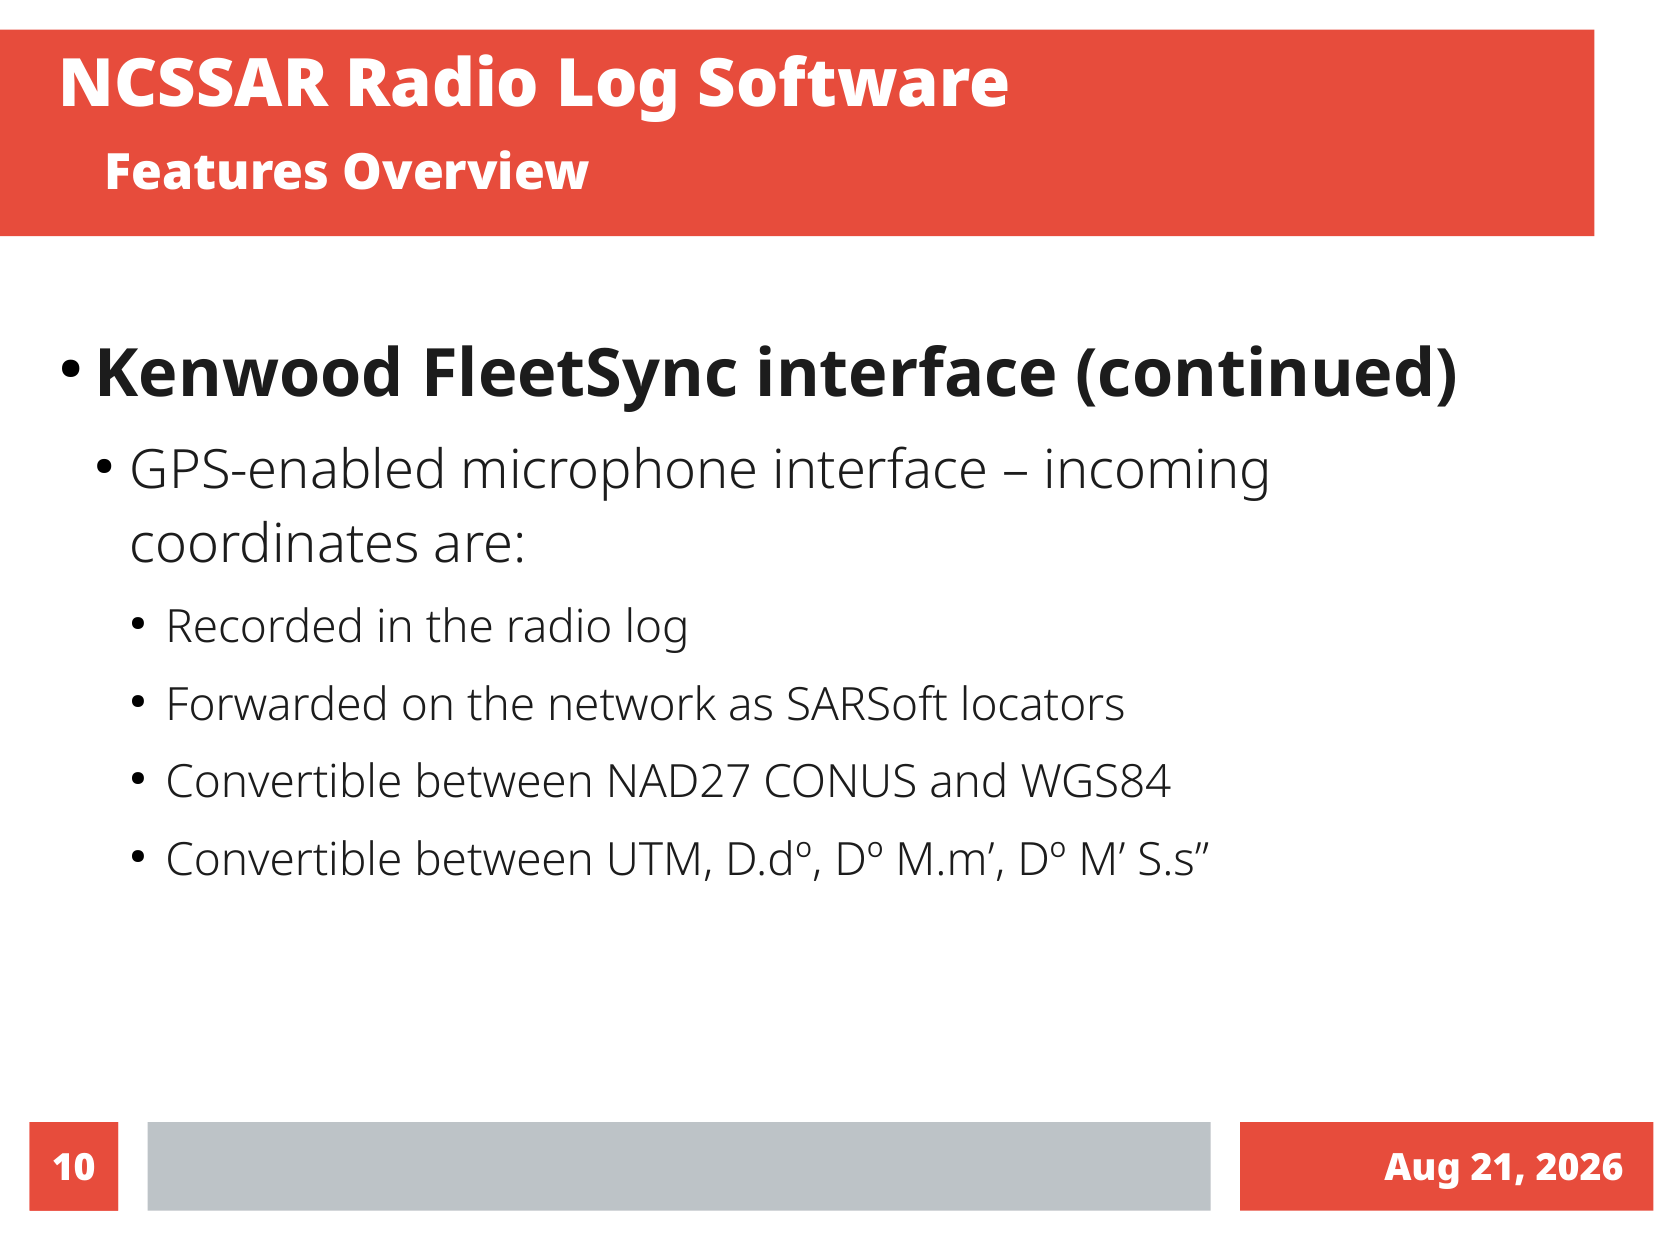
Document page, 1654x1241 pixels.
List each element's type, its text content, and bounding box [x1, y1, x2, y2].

title NCSSAR Radio Log Software Features Overview [59, 48, 1595, 207]
subtitle Kenwood FleetSync interface (continued) GPS-enabled microphone interface – incoming coordinates are: Recorded in the radio log Forwarded on the network as SARSoft locators Convertible between NAD27 CONUS and WGS84 Convertible between UTM, D.dº, Dº M.mʼ, Dº Mʼ S.s” [59, 324, 1565, 1093]
